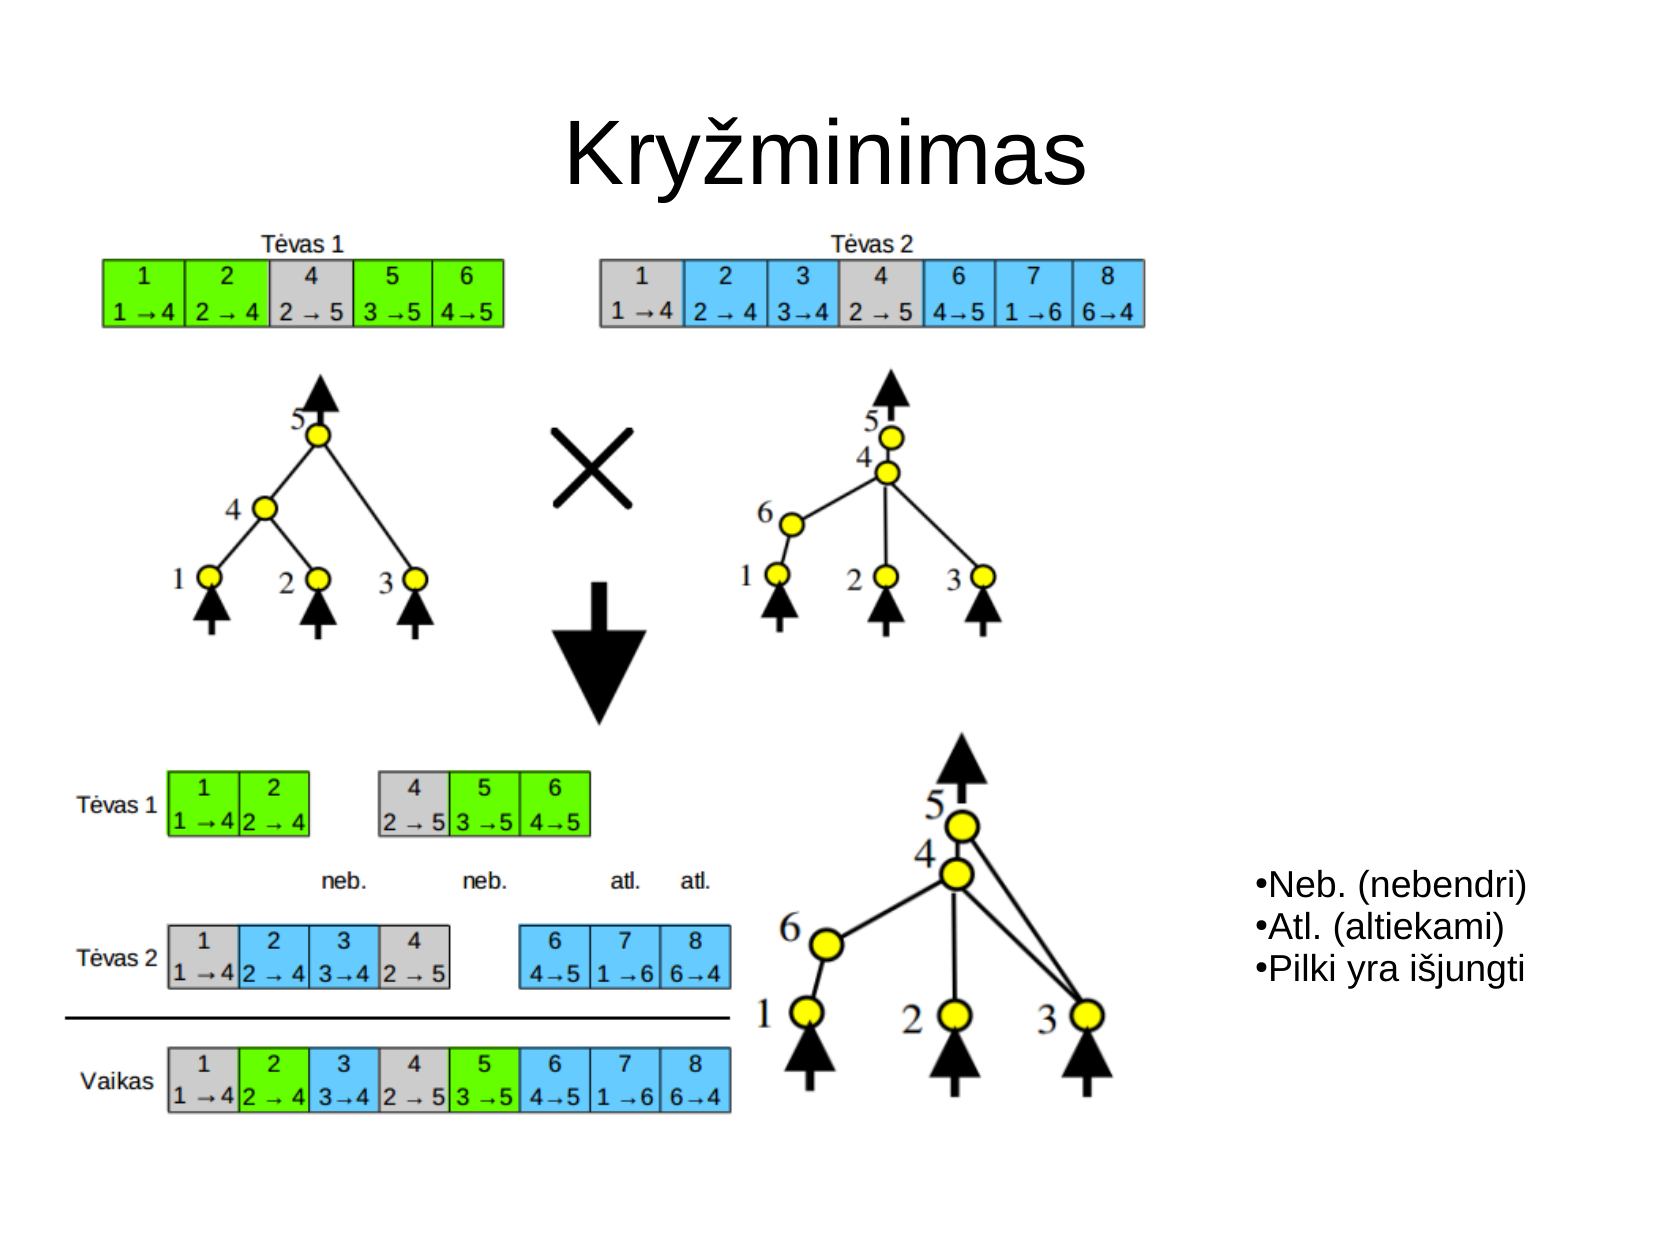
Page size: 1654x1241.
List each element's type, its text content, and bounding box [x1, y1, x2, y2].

picture [59, 177, 1182, 1121]
title Kryžminimas [82, 49, 1571, 257]
text_box Neb. (nebendri) Atl. (altiekami) Pilki yra išjungti [1240, 856, 1565, 998]
